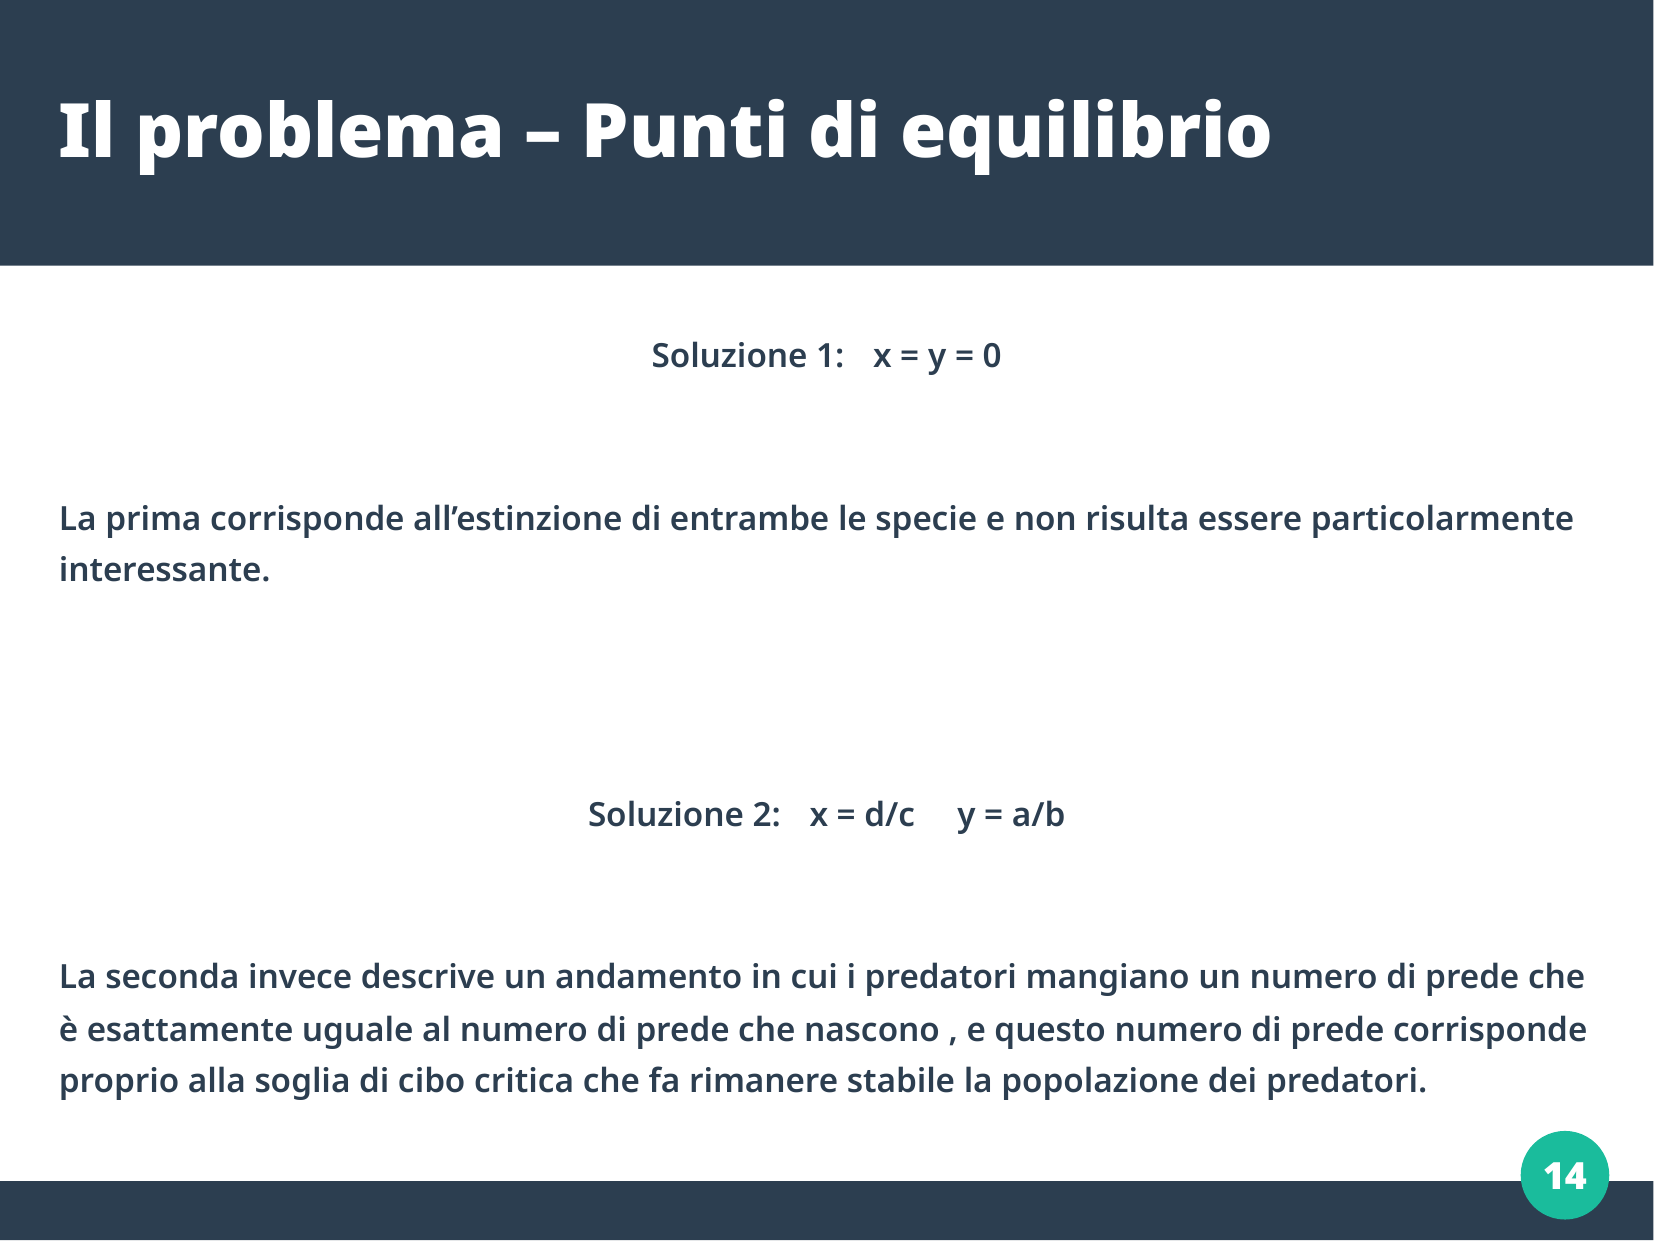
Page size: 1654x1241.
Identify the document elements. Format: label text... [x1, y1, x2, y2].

list Soluzione 1: x = y = 0 La prima corrisponde all’estinzione di entrambe le specie e non risulta essere particolarmente interessante. Soluzione 2: x = d/c y = a/b La seconda invece descrive un andamento in cui i predatori mangiano un numero di prede che è esattamente uguale al numero di prede che nascono , e questo numero di prede corrisponde proprio alla soglia di cibo critica che fa rimanere stabile la popolazione dei predatori. [59, 324, 1595, 1134]
title Il problema – Punti di equilibrio [59, 49, 1595, 207]
